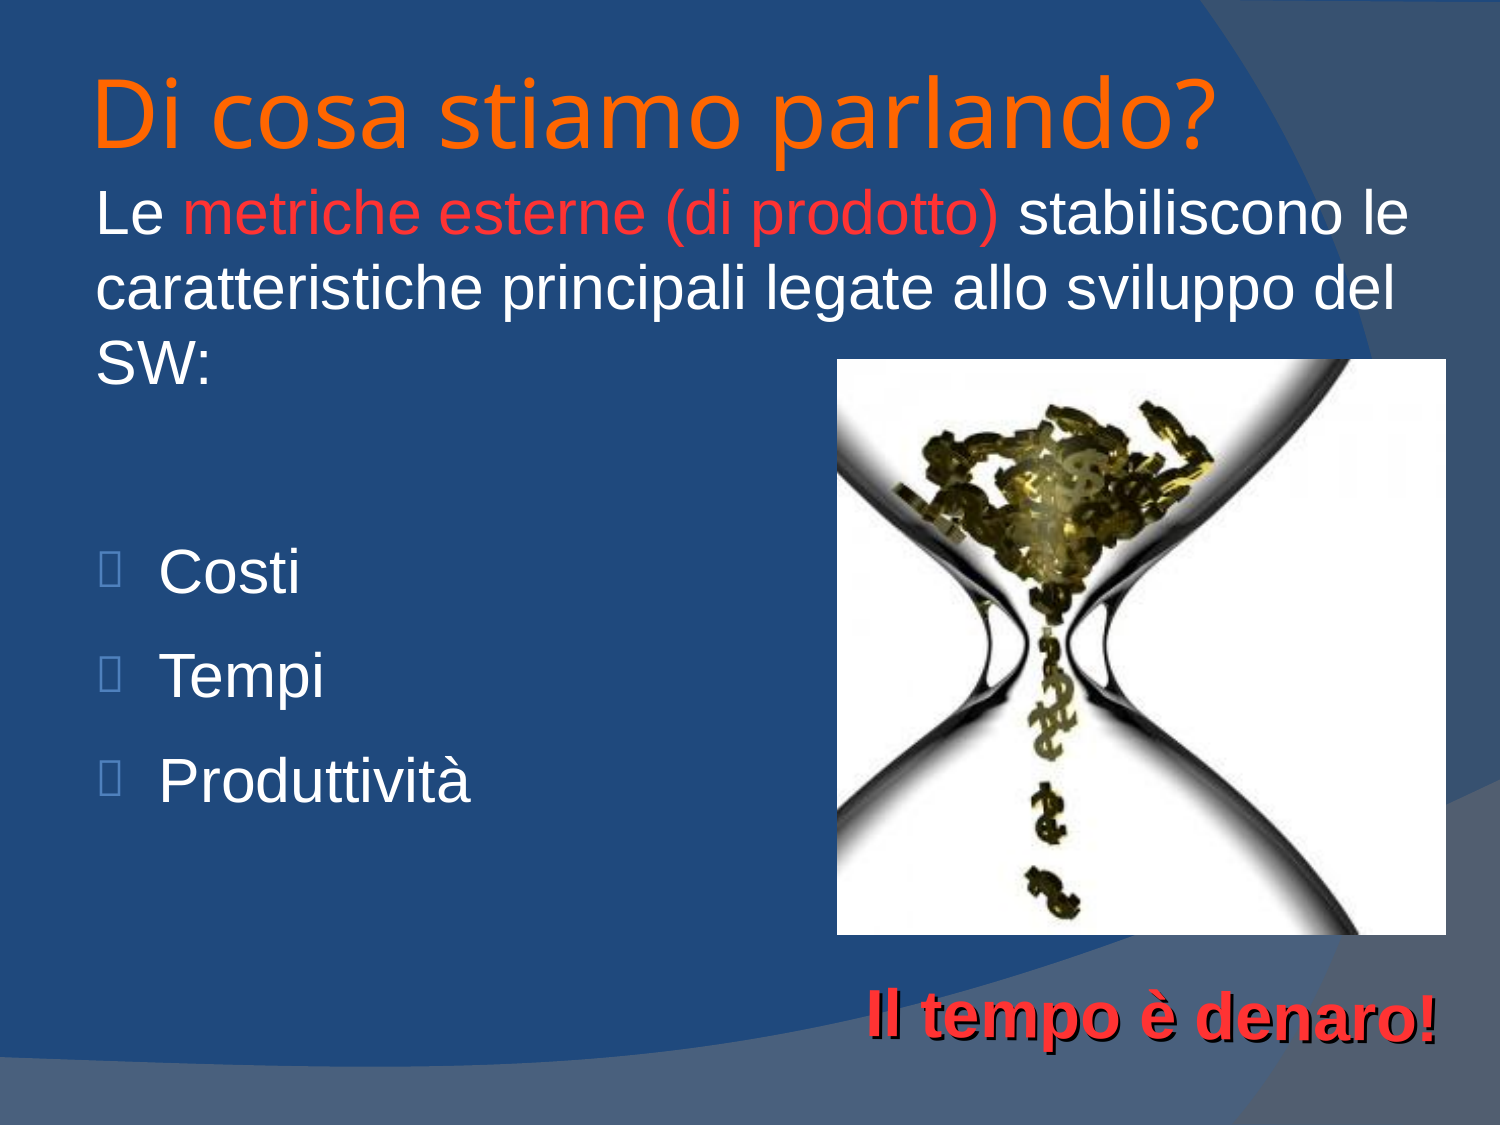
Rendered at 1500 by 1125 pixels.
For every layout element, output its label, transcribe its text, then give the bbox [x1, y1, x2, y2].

text_box Il tempo è denaro! [850, 968, 1456, 1064]
picture [837, 359, 1446, 935]
title Di cosa stiamo parlando? [75, 45, 1446, 164]
list Le metriche esterne (di prodotto) stabiliscono le caratteristiche principali legate allo sviluppo del SW: Costi Tempi Produttività [75, 164, 1446, 1090]
